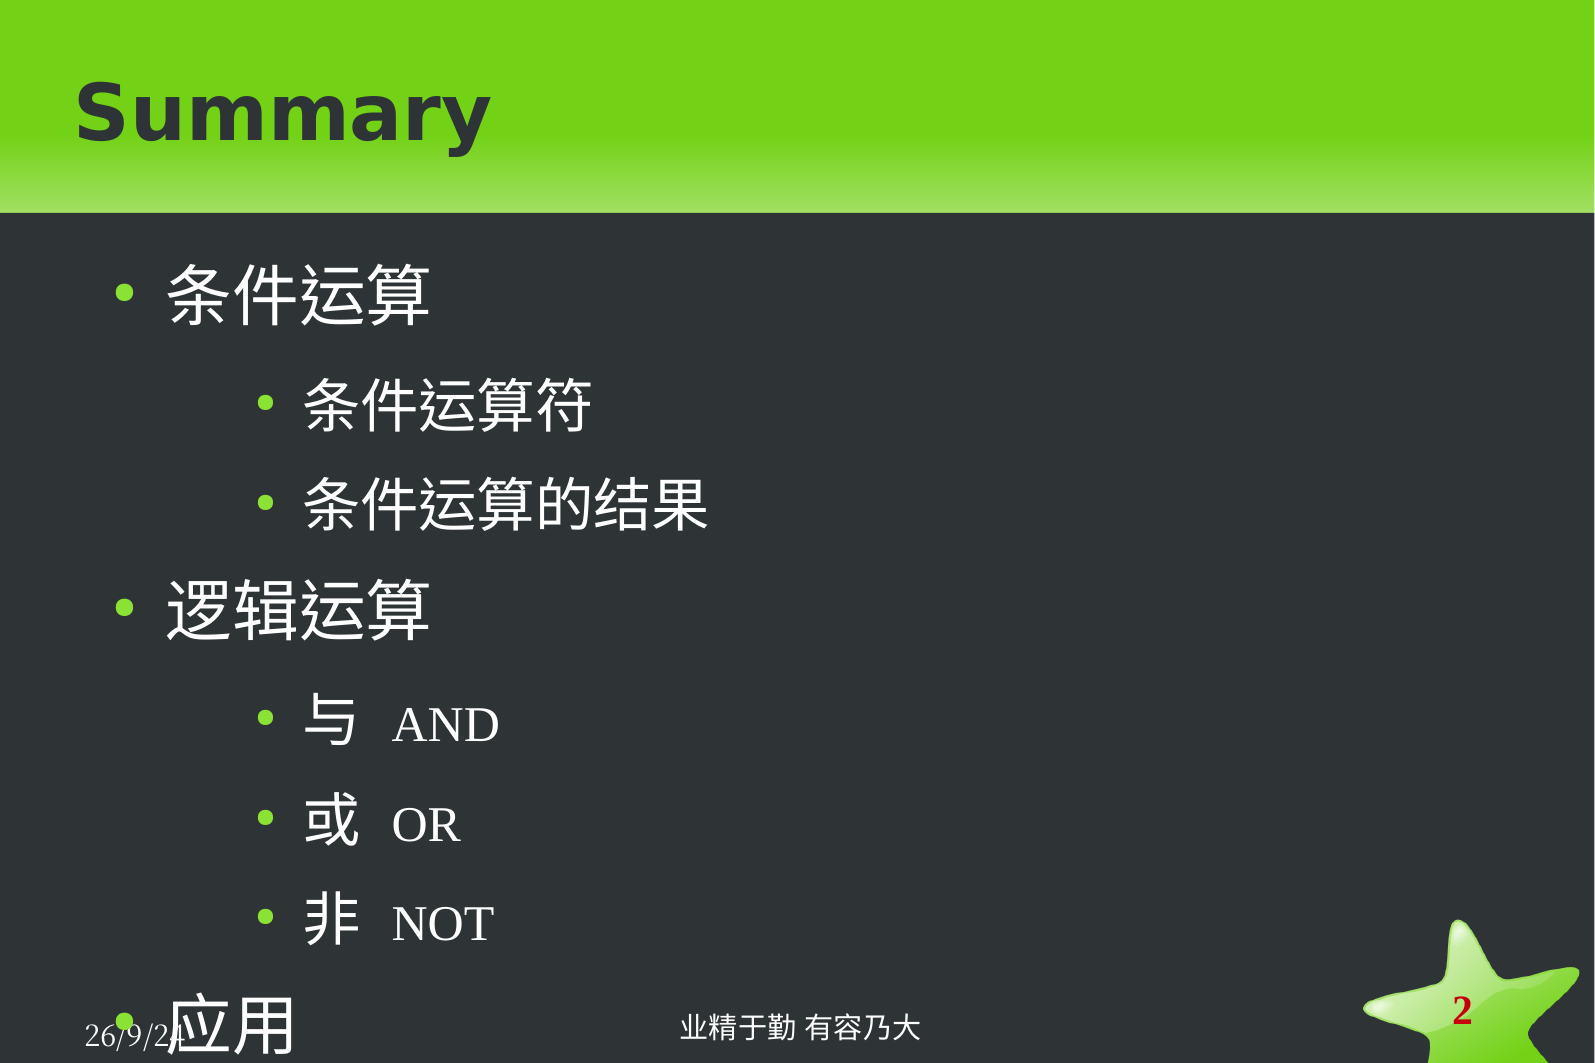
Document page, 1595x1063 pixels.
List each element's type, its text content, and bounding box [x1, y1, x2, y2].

list 条件运算 条件运算符 条件运算的结果 逻辑运算 与 AND 或 OR 非 NOT 应用 [79, 248, 1515, 974]
title Summary [74, 25, 1510, 203]
picture [0, 0, 1595, 1063]
